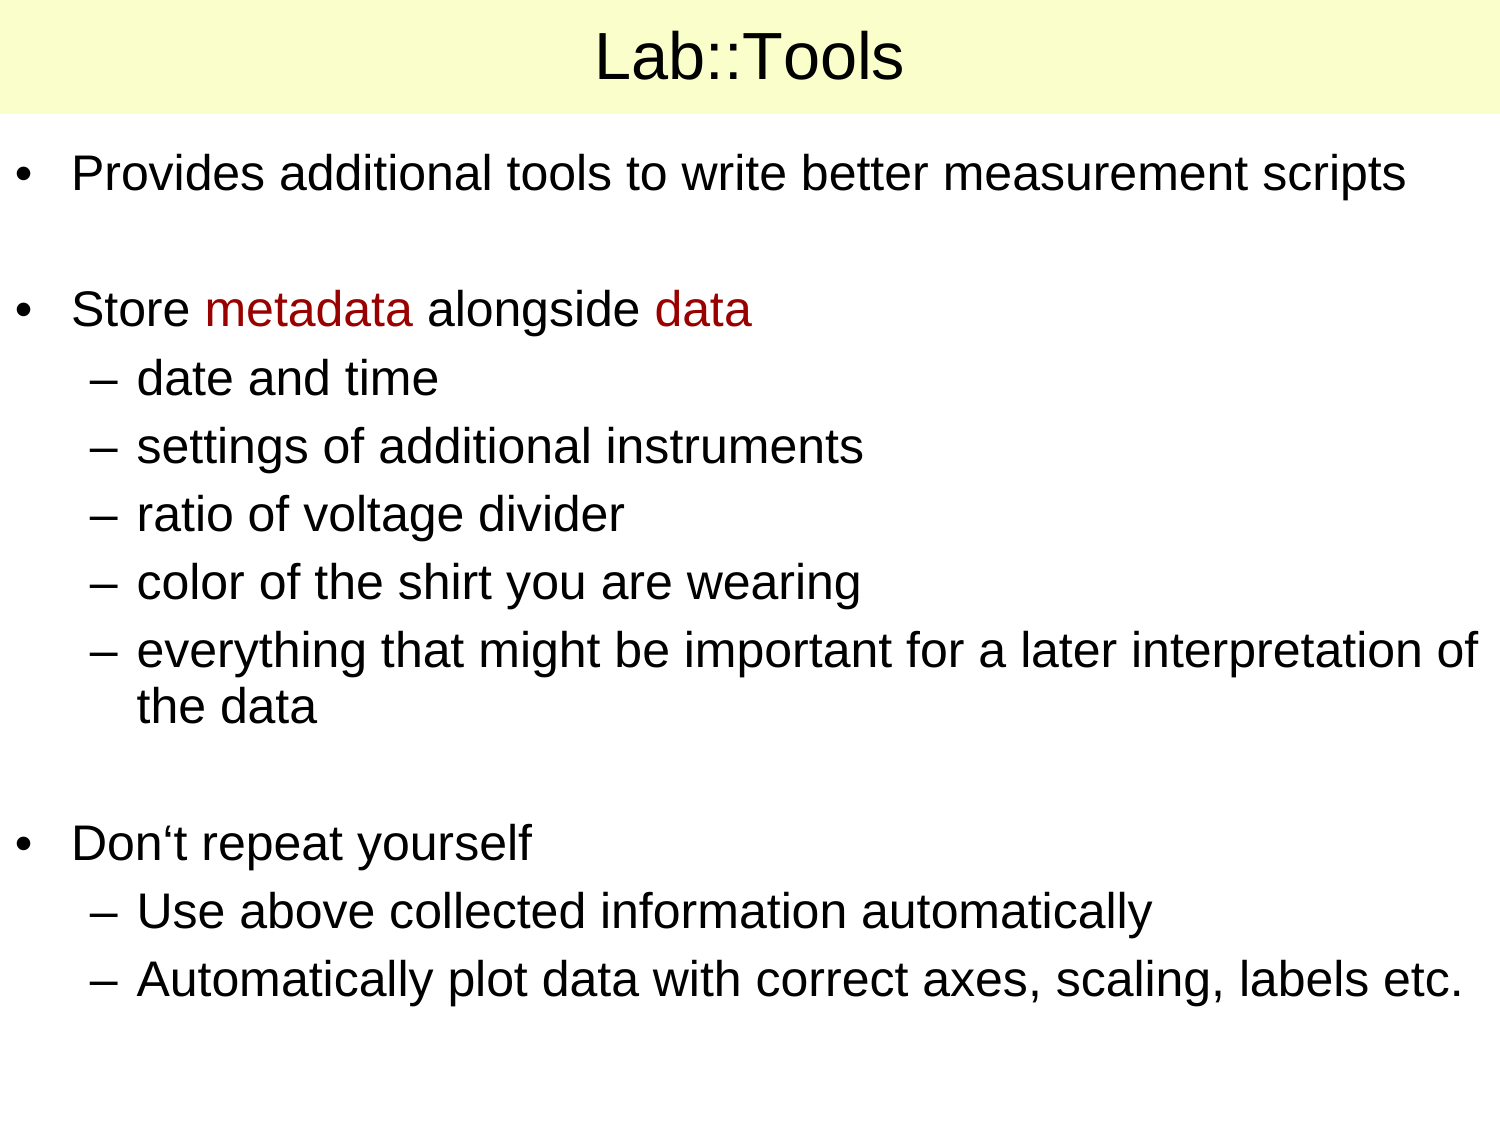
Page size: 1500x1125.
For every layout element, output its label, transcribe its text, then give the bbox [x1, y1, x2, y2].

title Lab::Tools [0, 0, 1500, 114]
list Provides additional tools to write better measurement scripts Store metadata alongside data date and time settings of additional instruments ratio of voltage divider color of the shirt you are wearing everything that might be important for a later interpretation of the data Don‘t repeat yourself Use above collected information automatically Automatically plot data with correct axes, scaling, labels etc. [0, 137, 1500, 1125]
